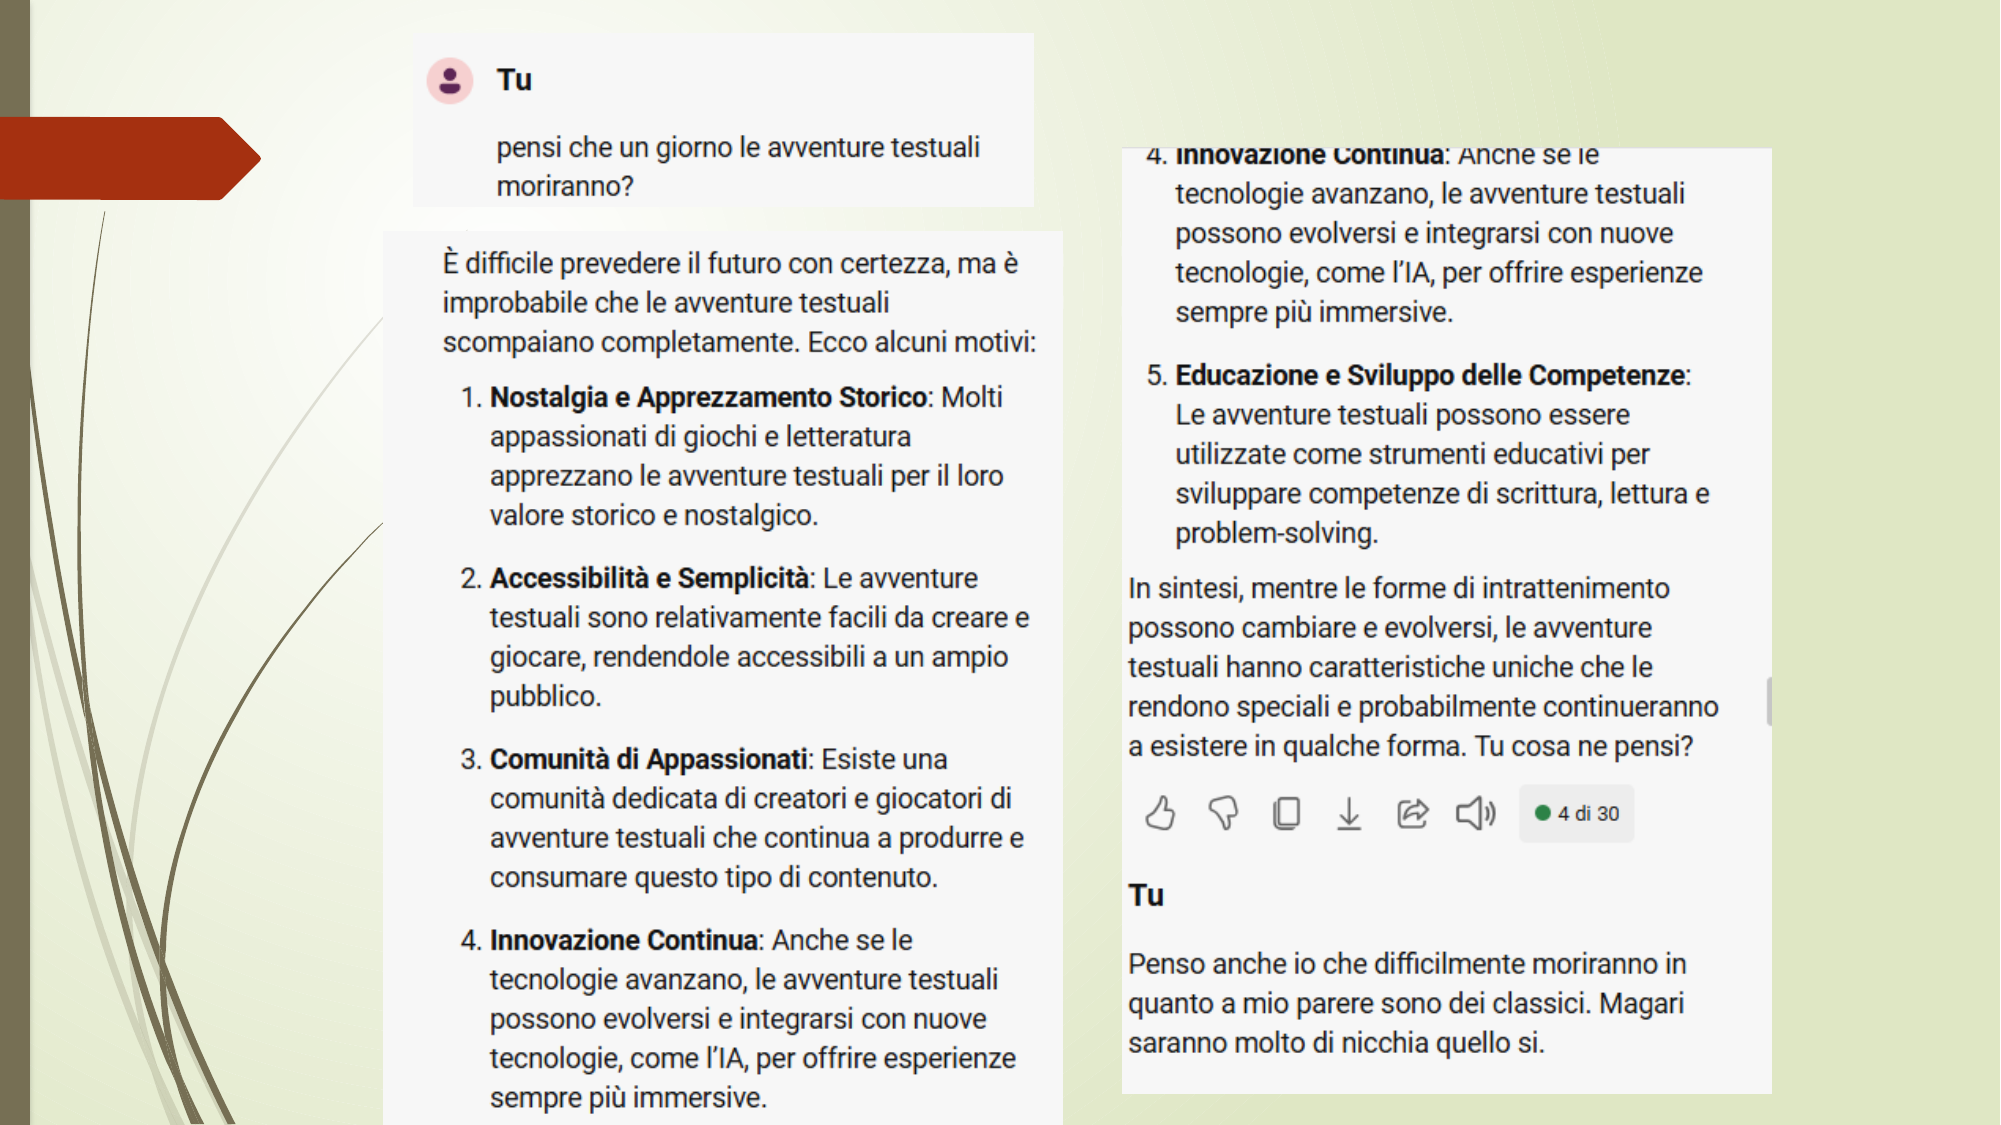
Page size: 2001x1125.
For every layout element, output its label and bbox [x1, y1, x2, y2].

picture [1122, 147, 1772, 1094]
picture [383, 231, 1063, 1125]
picture [413, 33, 1034, 207]
